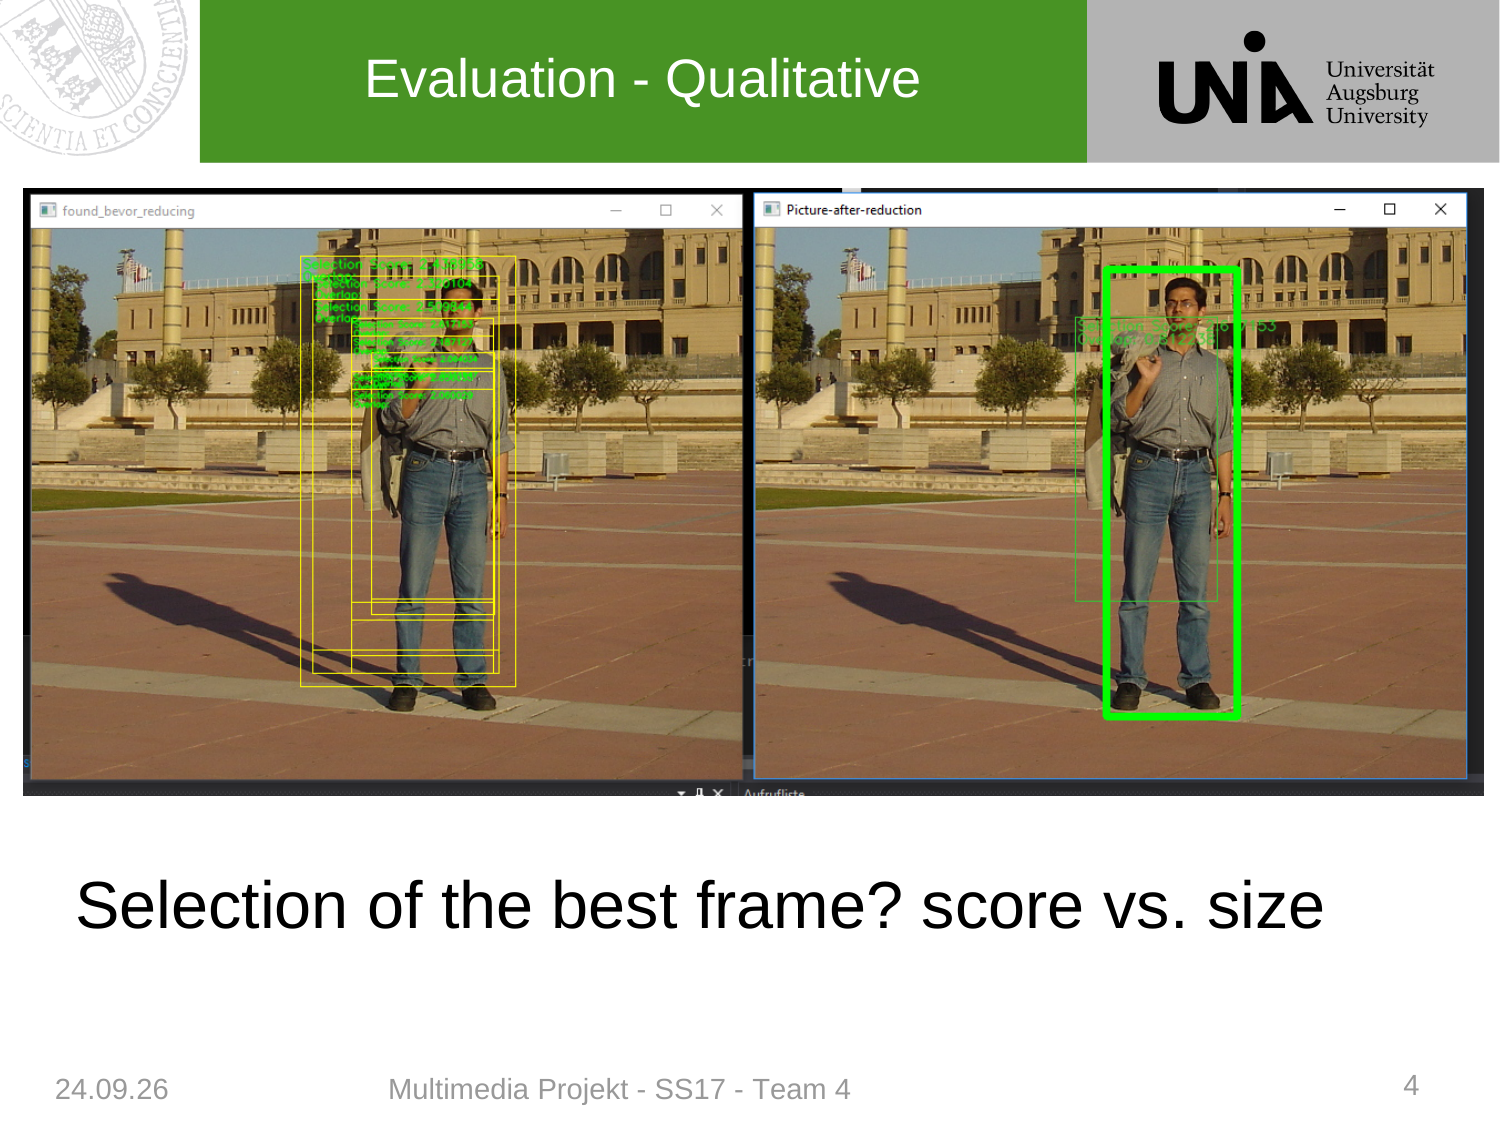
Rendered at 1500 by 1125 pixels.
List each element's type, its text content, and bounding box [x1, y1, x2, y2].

picture [23, 12, 1488, 796]
picture [0, 0, 188, 156]
title Evaluation - Qualitative [199, 35, 1087, 163]
list Selection of the best frame? score vs. size [75, 862, 1426, 1023]
